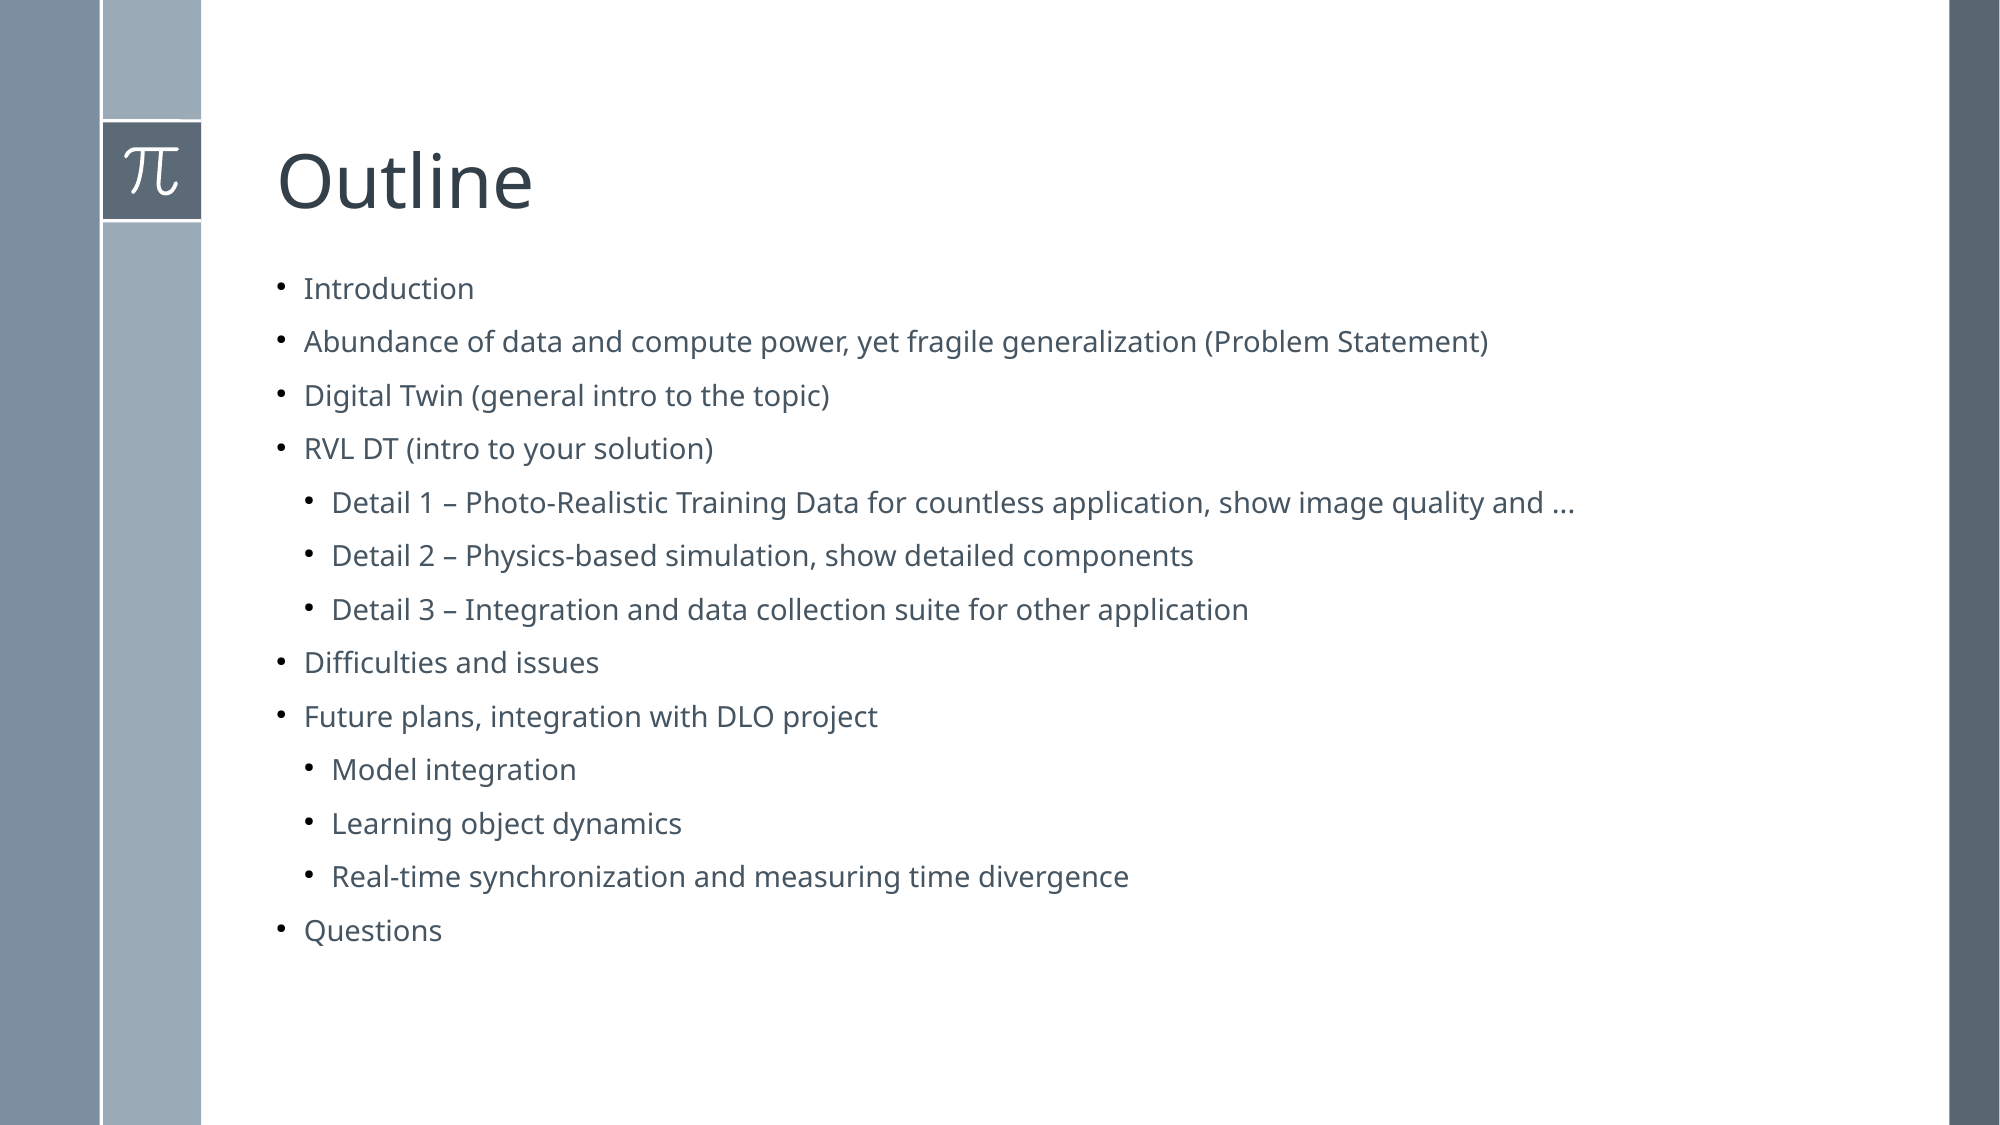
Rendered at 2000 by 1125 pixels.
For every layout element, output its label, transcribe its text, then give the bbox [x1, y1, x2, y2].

text_box Introduction Abundance of data and compute power, yet fragile generalization (Problem Statement) Digital Twin (general intro to the topic) RVL DT (intro to your solution) Detail 1 – Photo-Realistic Training Data for countless application, show image quality and ... Detail 2 – Physics-based simulation, show detailed components Detail 3 – Integration and data collection suite for other application Difficulties and issues Future plans, integration with DLO project Model integration Learning object dynamics Real-time synchronization and measuring time divergence Questions [261, 262, 1845, 1013]
text_box Outline [261, 29, 1867, 233]
